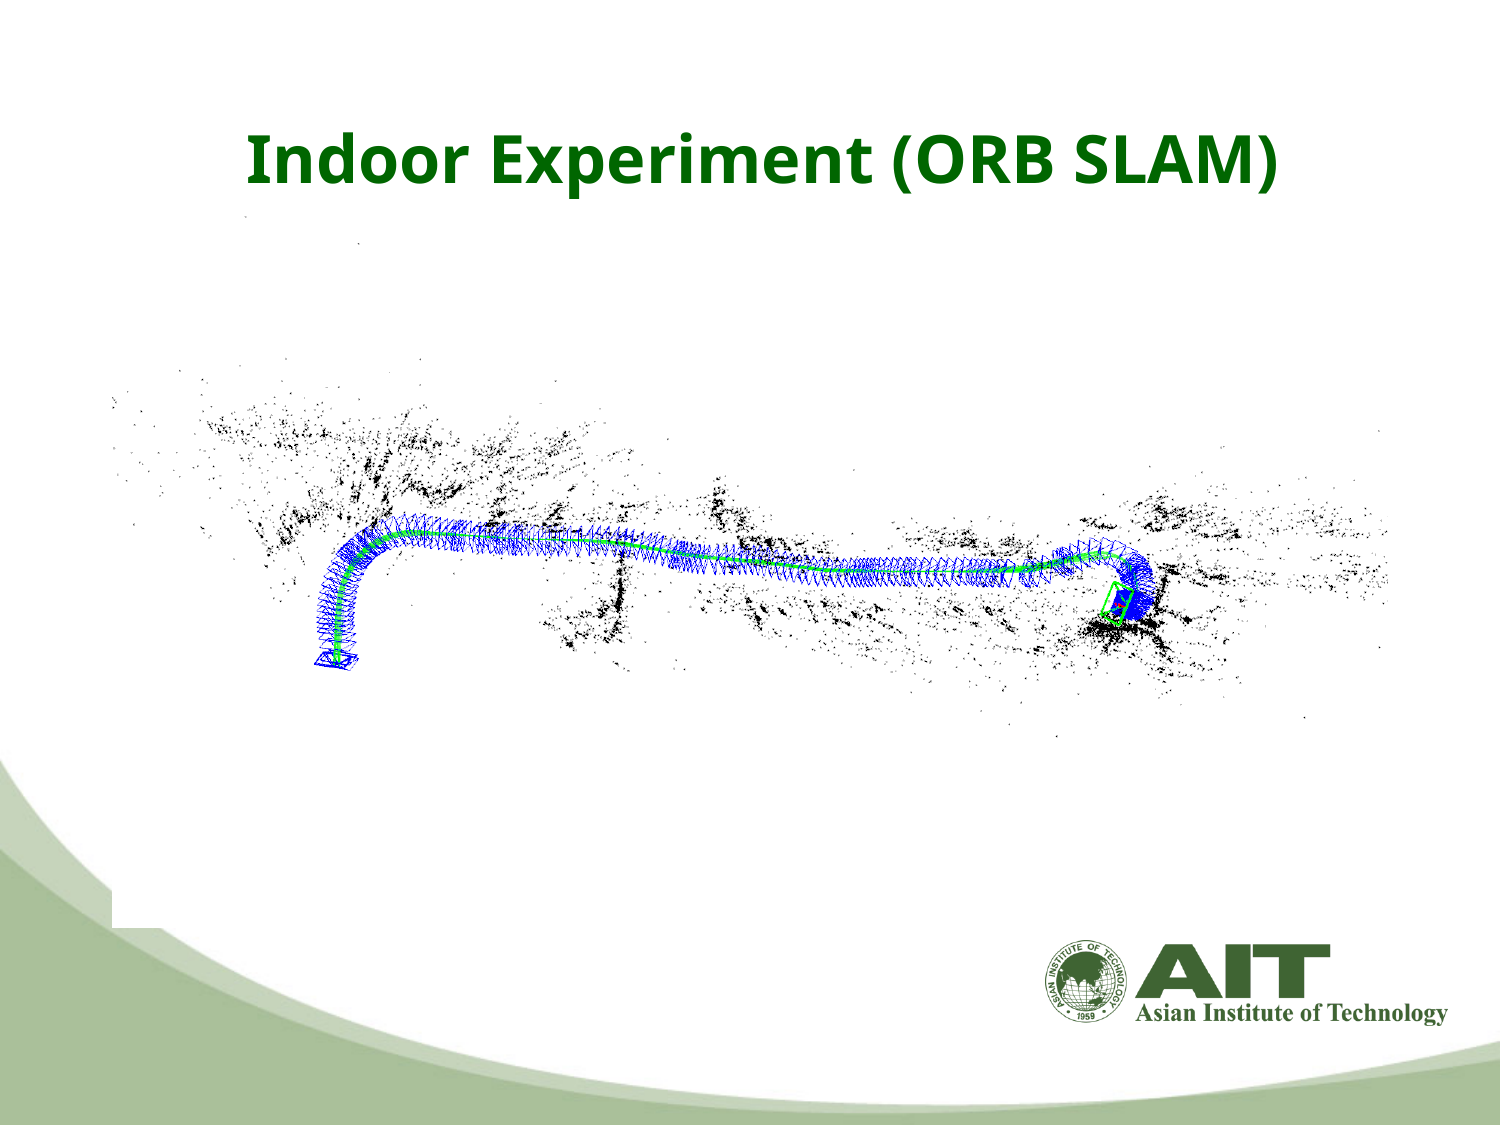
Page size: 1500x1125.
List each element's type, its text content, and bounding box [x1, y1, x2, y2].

picture [0, 0, 1500, 1125]
title Indoor Experiment (ORB SLAM) [88, 63, 1439, 251]
